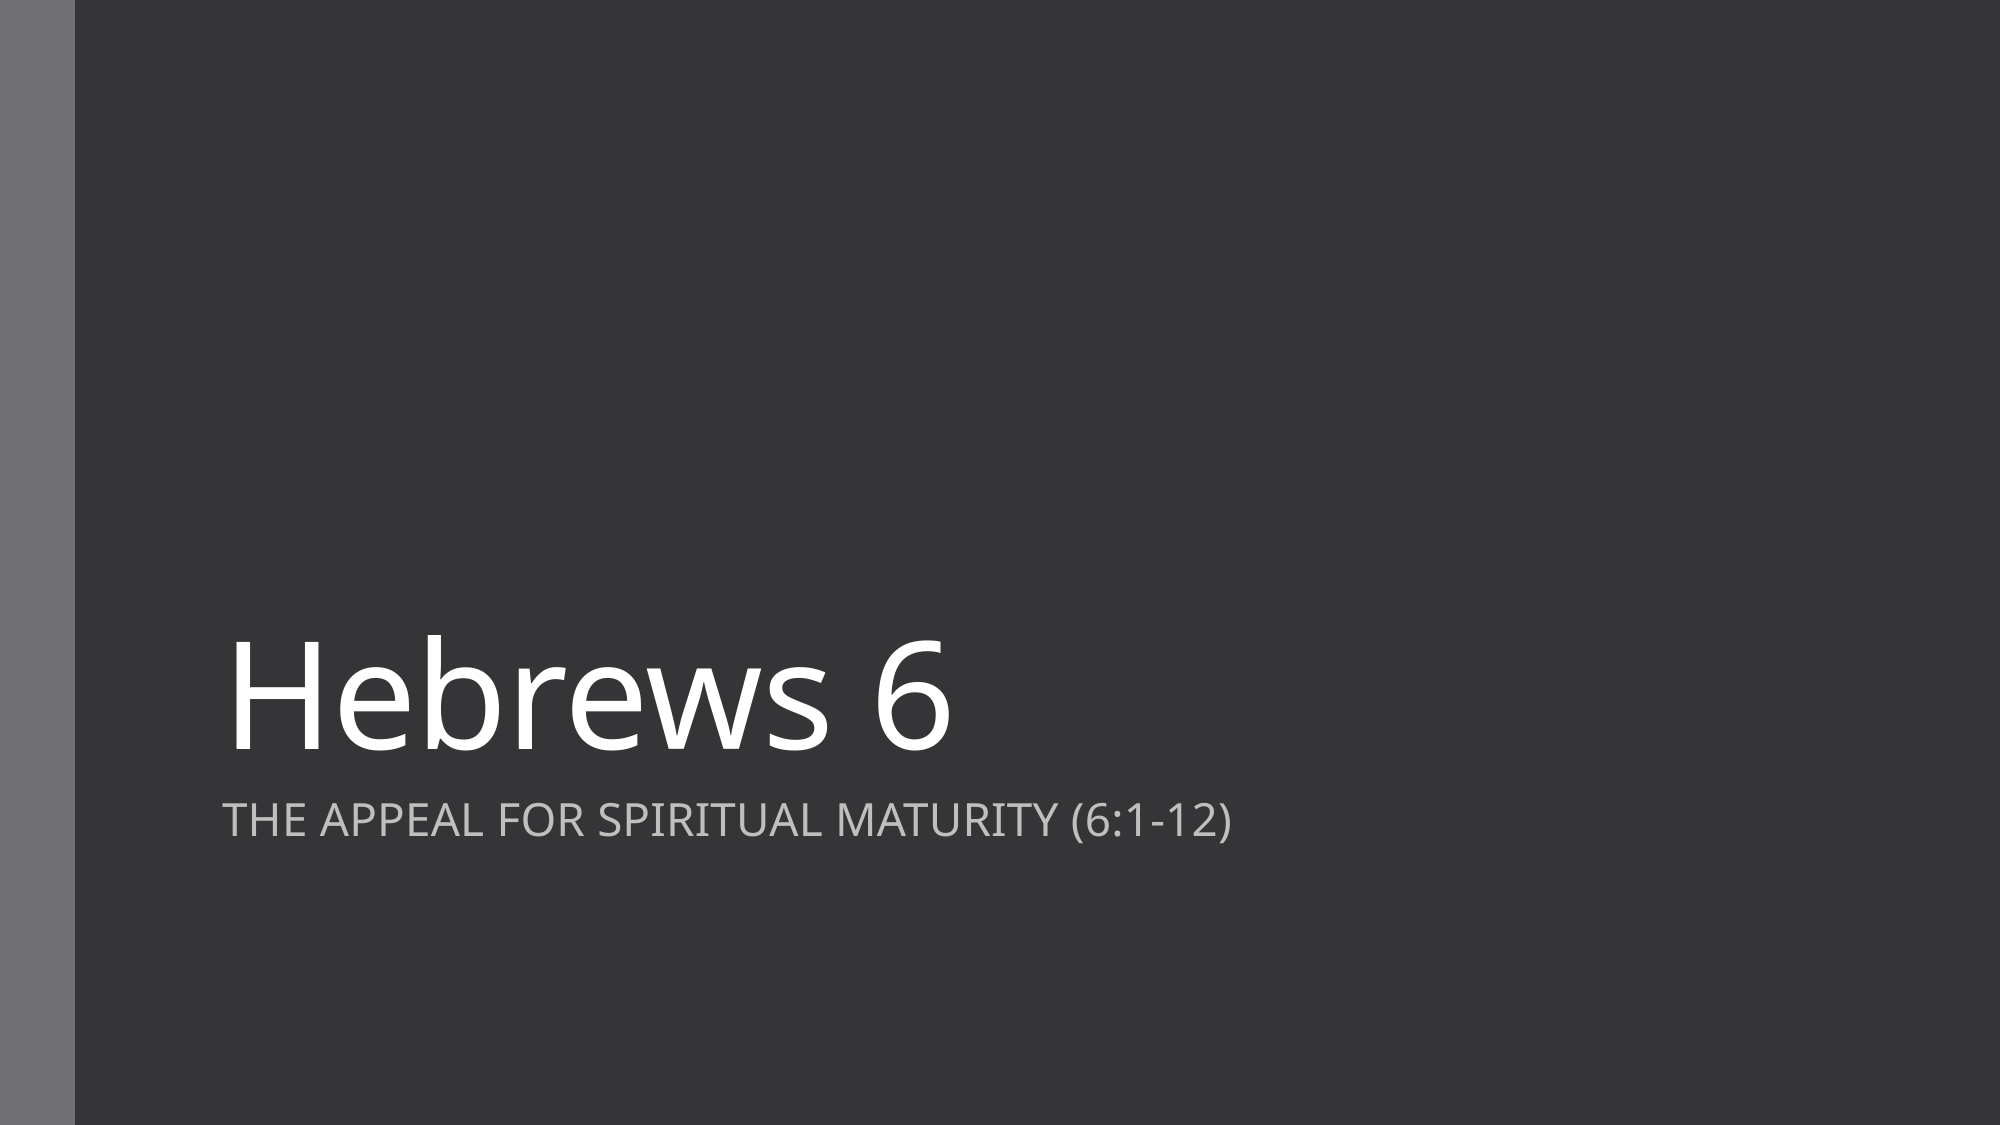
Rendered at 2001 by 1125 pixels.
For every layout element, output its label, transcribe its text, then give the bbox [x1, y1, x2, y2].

subtitle THE APPEAL FOR SPIRITUAL MATURITY (6:1-12) [206, 787, 1752, 1066]
title Hebrews 6 [206, 124, 1752, 787]
